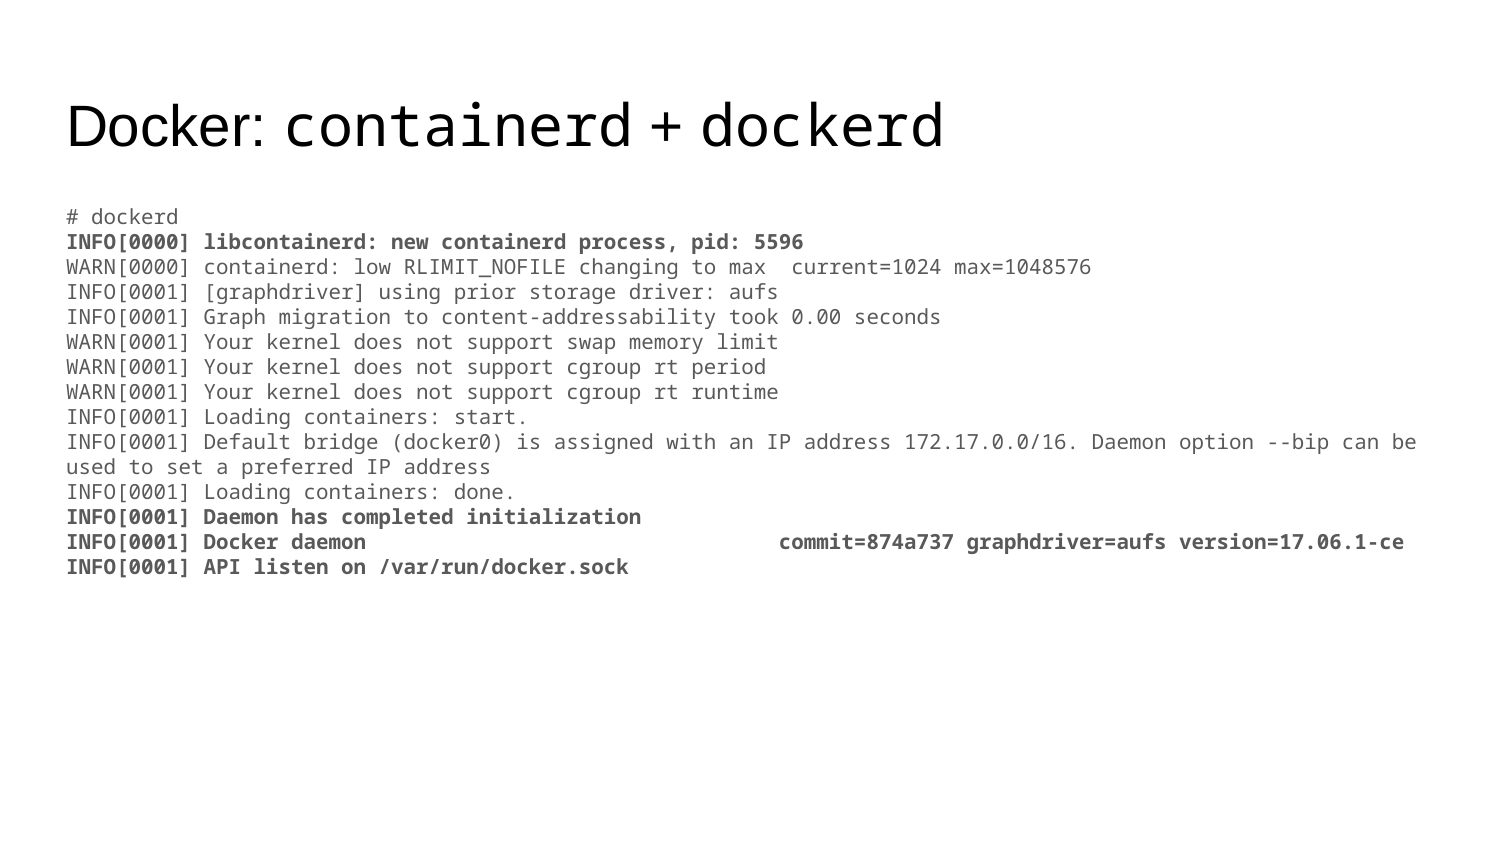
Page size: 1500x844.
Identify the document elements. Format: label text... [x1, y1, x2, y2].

list # dockerd INFO[0000] libcontainerd: new containerd process, pid: 5596 WARN[0000] containerd: low RLIMIT_NOFILE changing to max current=1024 max=1048576 INFO[0001] [graphdriver] using prior storage driver: aufs INFO[0001] Graph migration to content-addressability took 0.00 seconds WARN[0001] Your kernel does not support swap memory limit WARN[0001] Your kernel does not support cgroup rt period WARN[0001] Your kernel does not support cgroup rt runtime INFO[0001] Loading containers: start. INFO[0001] Default bridge (docker0) is assigned with an IP address 172.17.0.0/16. Daemon option --bip can be used to set a preferred IP address INFO[0001] Loading containers: done. INFO[0001] Daemon has completed initialization INFO[0001] Docker daemon commit=874a737 graphdriver=aufs version=17.06.1-ce INFO[0001] API listen on /var/run/docker.sock [51, 189, 1449, 750]
title Docker: containerd + dockerd [51, 72, 1449, 167]
